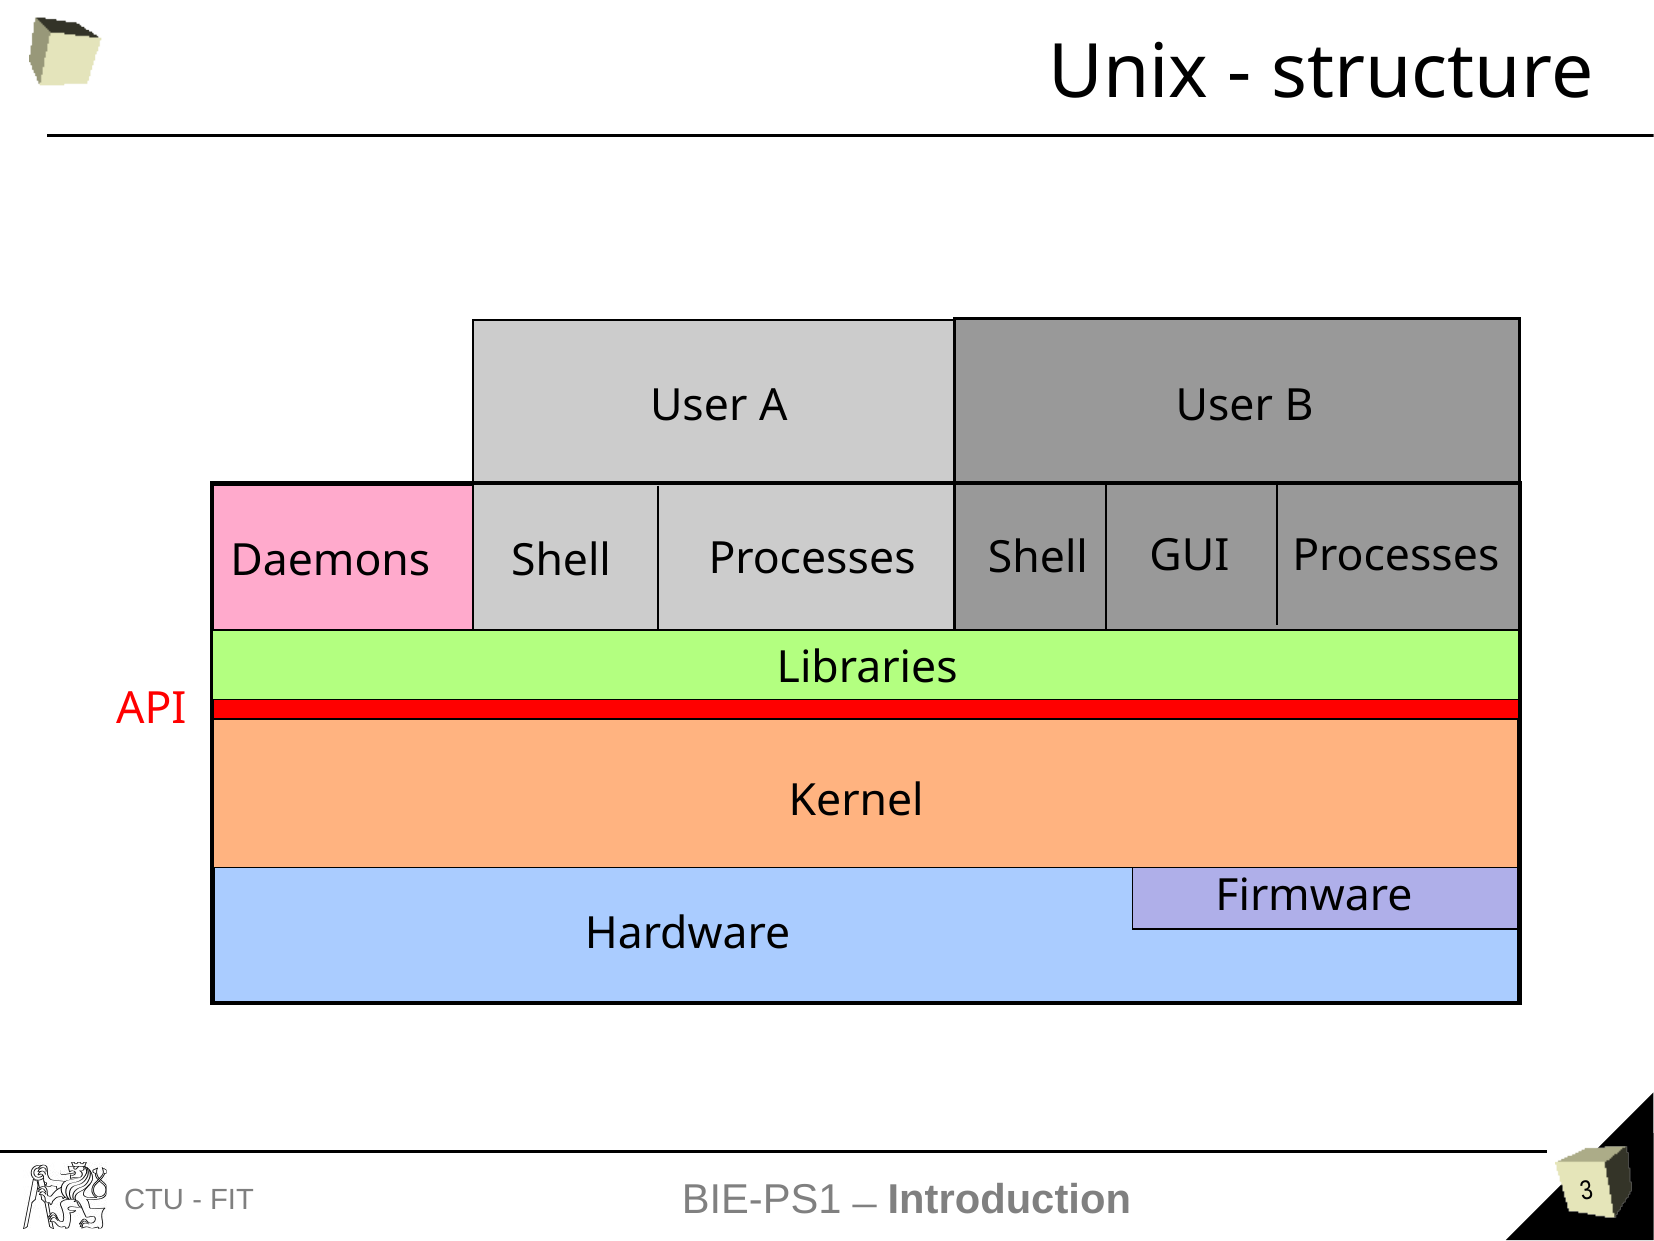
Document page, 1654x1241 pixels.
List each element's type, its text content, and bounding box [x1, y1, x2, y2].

picture [72, 283, 1560, 1027]
picture [1555, 1145, 1635, 1221]
picture [23, 1162, 107, 1229]
title Unix - structure [118, 0, 1595, 119]
picture [29, 16, 105, 89]
